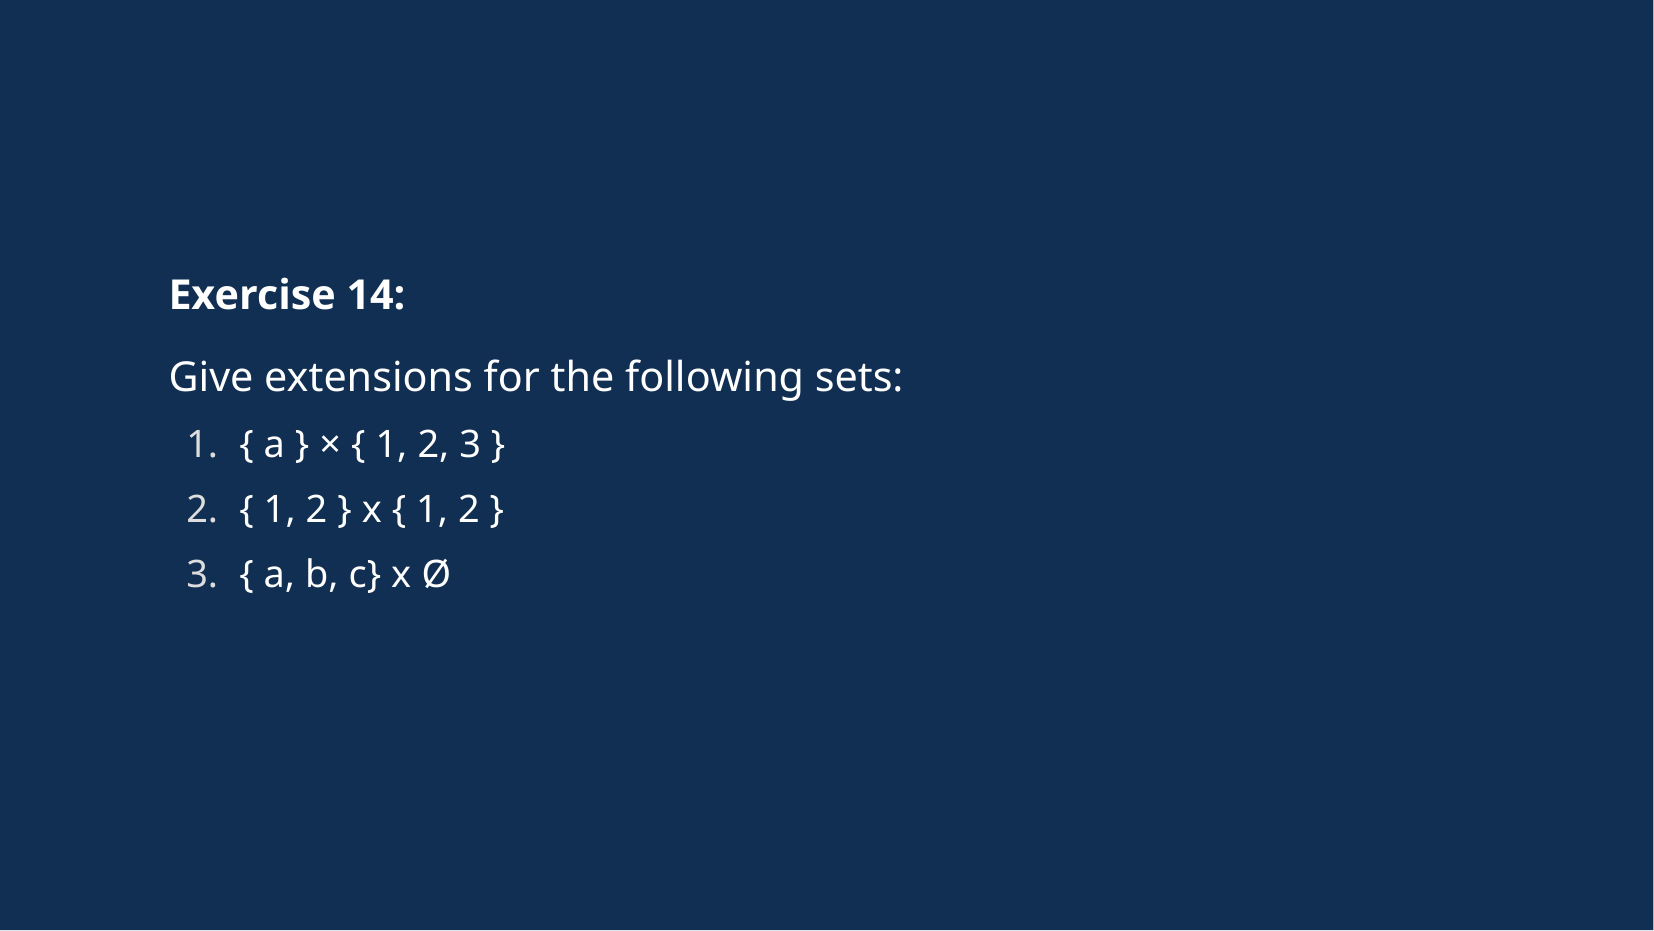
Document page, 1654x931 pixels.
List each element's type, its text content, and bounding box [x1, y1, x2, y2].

list Exercise 14: Give extensions for the following sets: { a } × { 1, 2, 3 } { 1, 2 } x { 1, 2 } { a, b, c} x Ø [97, 268, 1563, 806]
